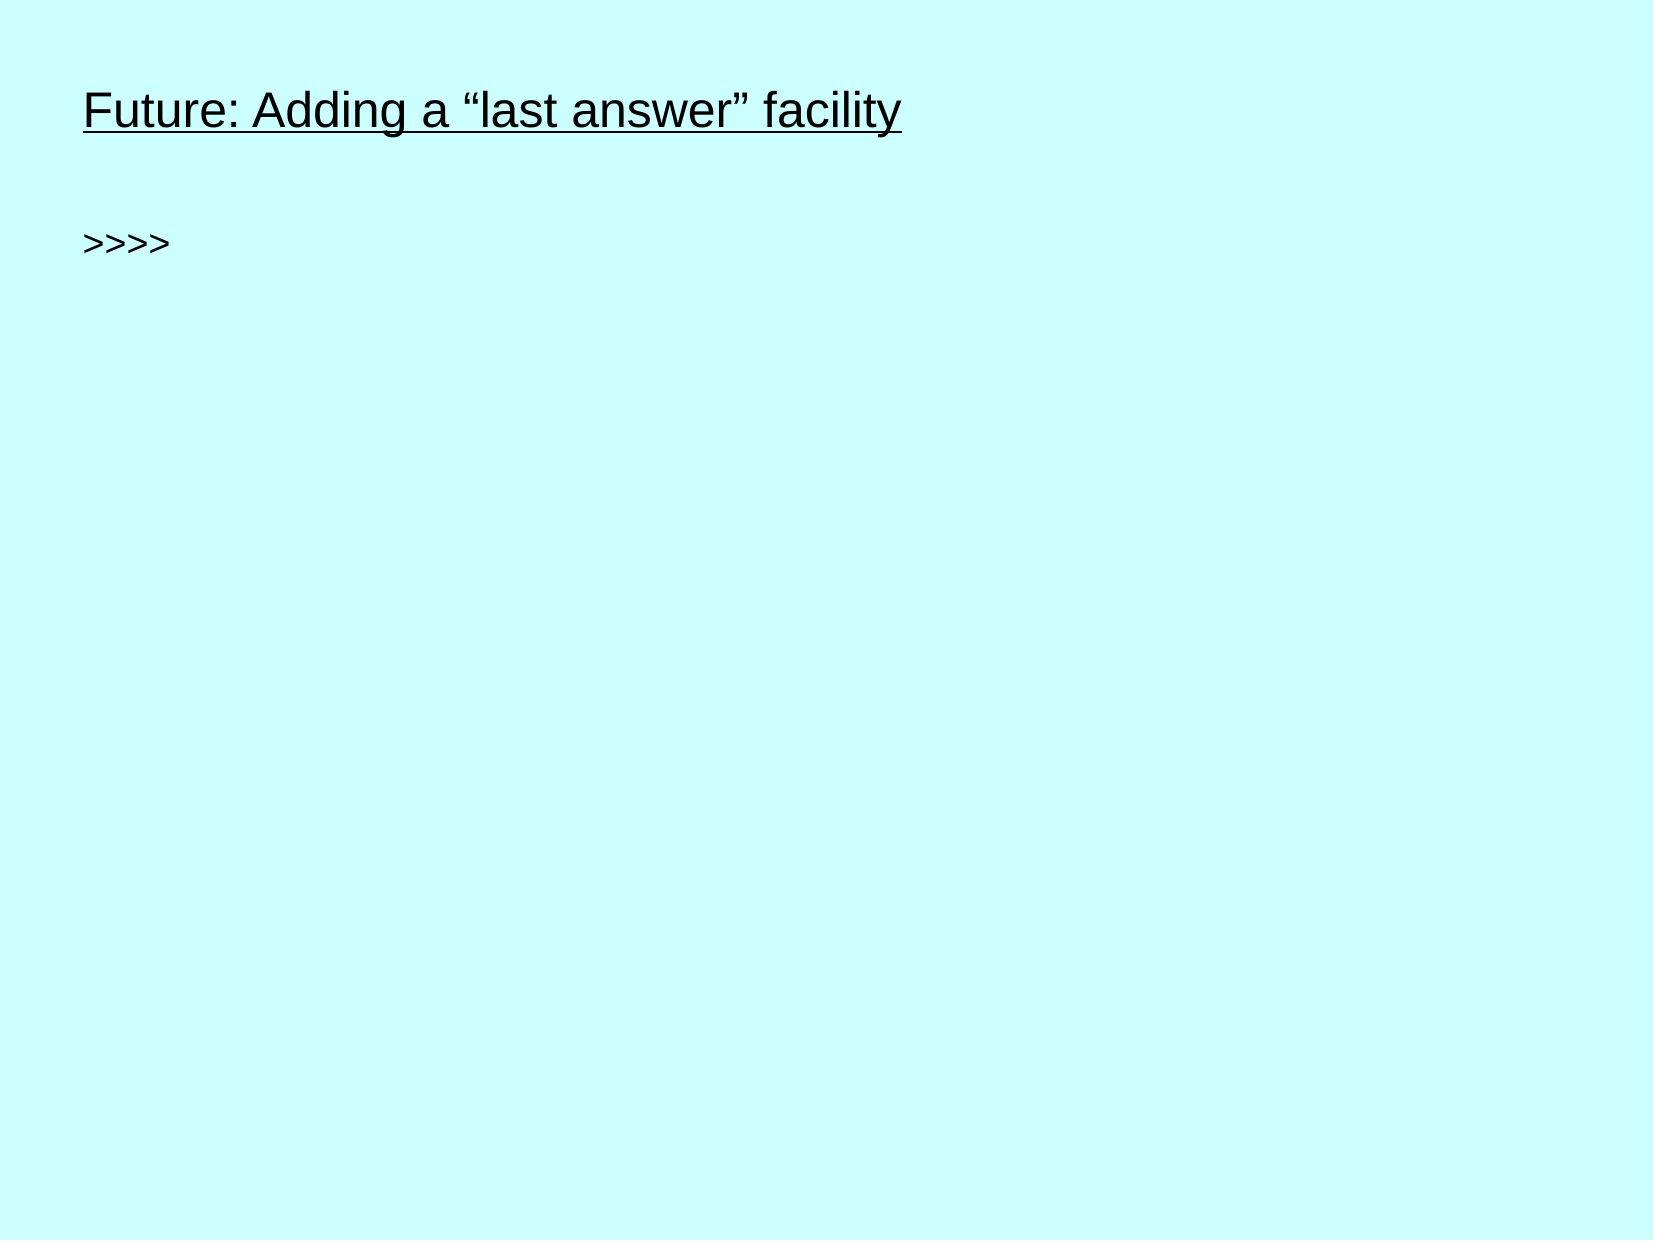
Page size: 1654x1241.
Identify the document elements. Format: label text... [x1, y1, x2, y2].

subtitle Future: Adding a “last answer” facility >>>> [82, 82, 1583, 1158]
